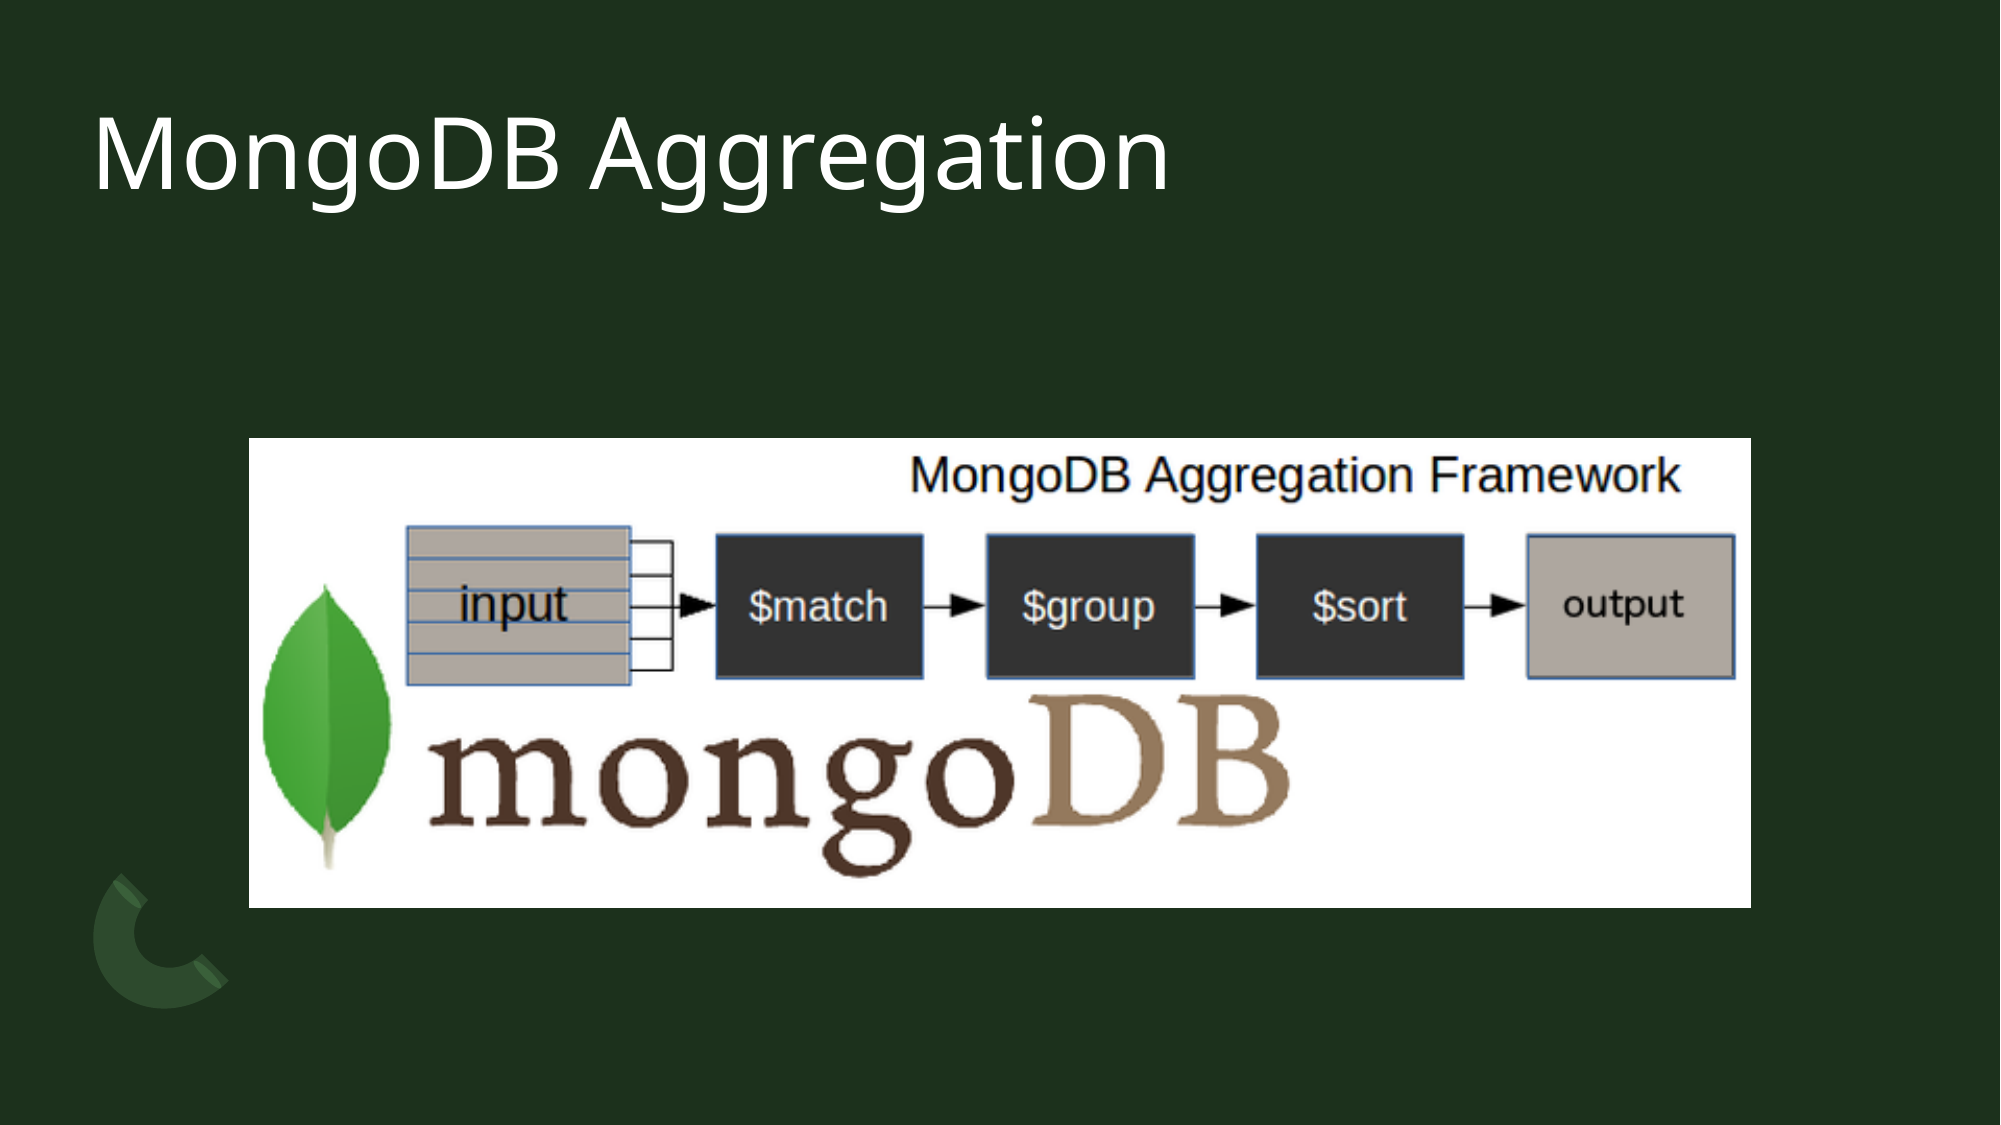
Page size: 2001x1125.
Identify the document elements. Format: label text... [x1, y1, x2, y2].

picture [249, 438, 1751, 908]
title MongoDB Aggregation [90, 90, 1910, 309]
